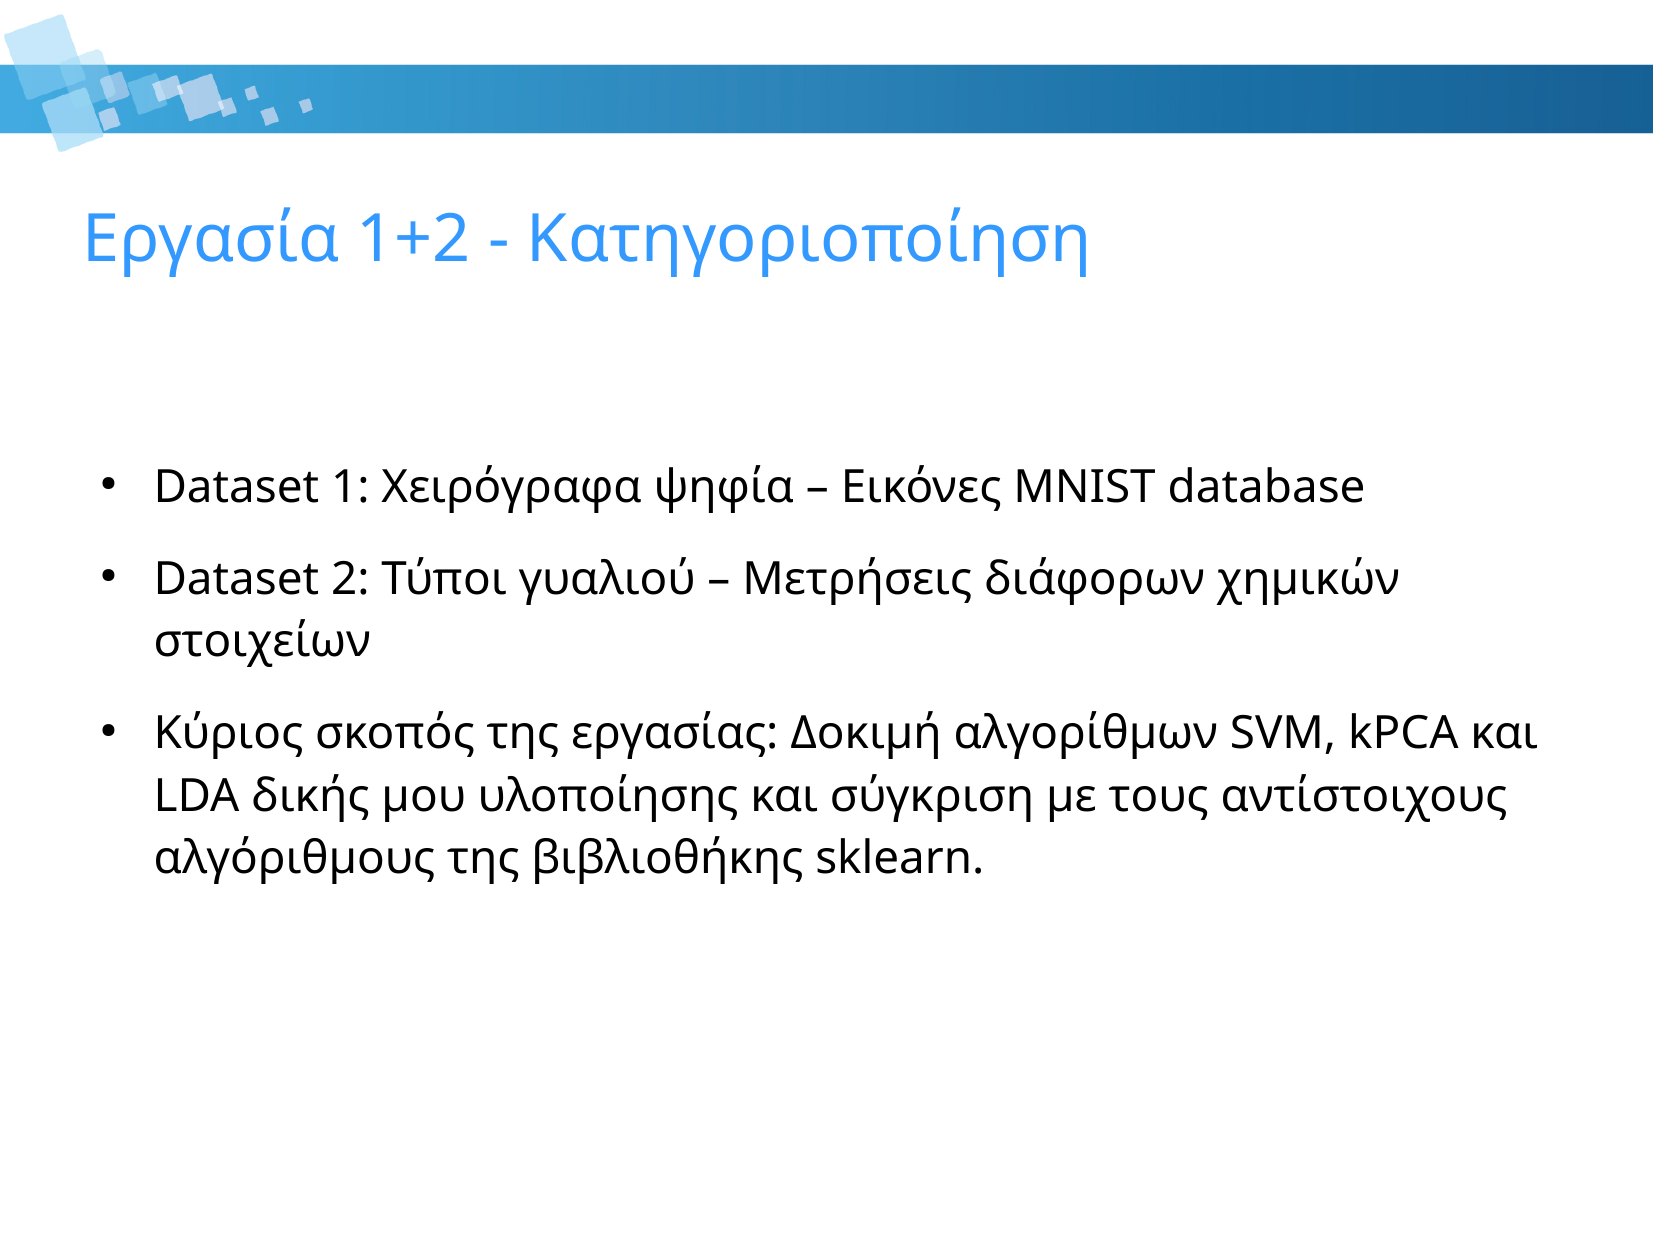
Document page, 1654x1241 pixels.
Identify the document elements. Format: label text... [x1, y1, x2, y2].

picture [0, 0, 1653, 1238]
title Εργασία 1+2 - Κατηγοριοποίηση [82, 139, 1571, 332]
list Dataset 1: Xειρόγραφα ψηφία – Εικόνες MNIST database Dataset 2: Τύποι γυαλιού – Μετρήσεις διάφορων χημικών στοιχείων Κύριος σκοπός της εργασίας: Δοκιμή αλγορίθμων SVM, kPCA και LDA δικής μου υλοποίησης και σύγκριση με τους αντίστοιχους αλγόριθμους της βιβλιοθήκης sklearn. [82, 372, 1571, 968]
